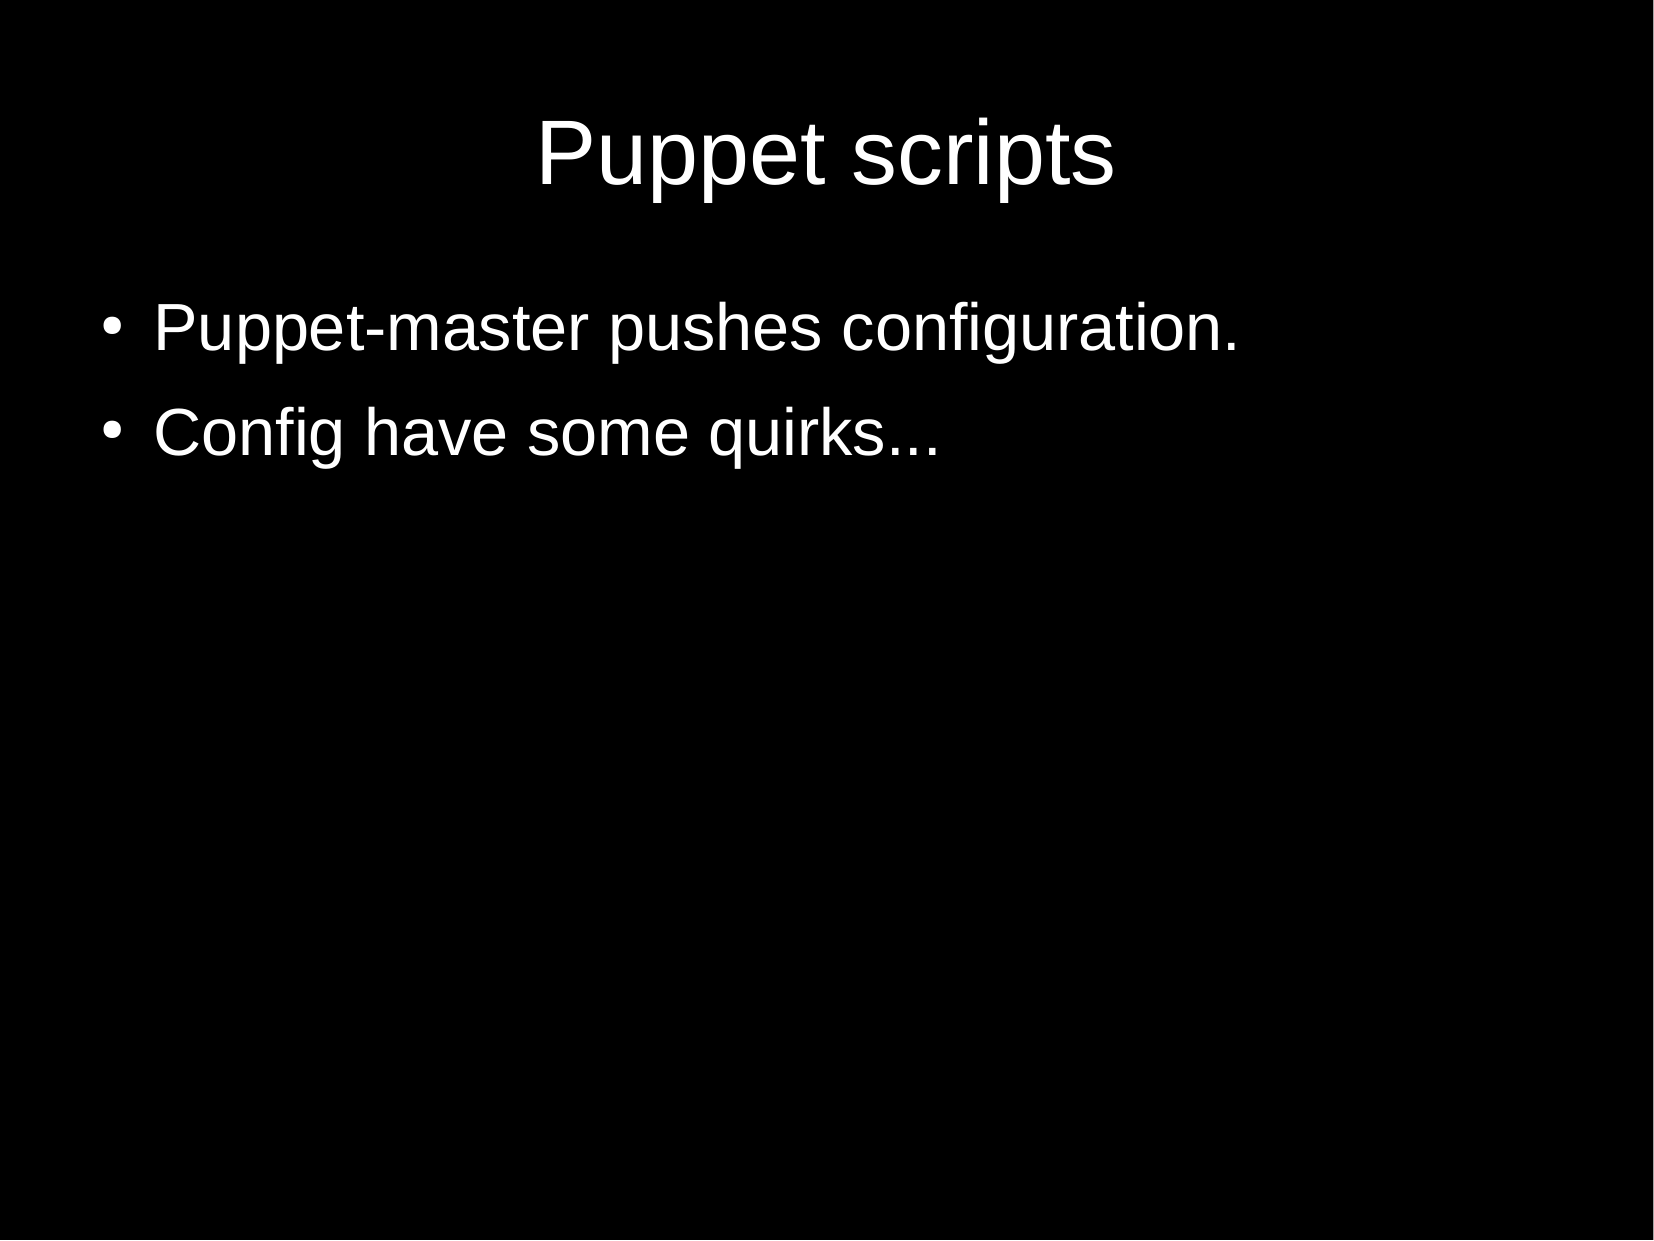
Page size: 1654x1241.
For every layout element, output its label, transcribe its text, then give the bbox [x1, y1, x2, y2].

list Puppet-master pushes configuration. Config have some quirks... [82, 290, 1538, 1010]
title Puppet scripts [82, 49, 1571, 257]
